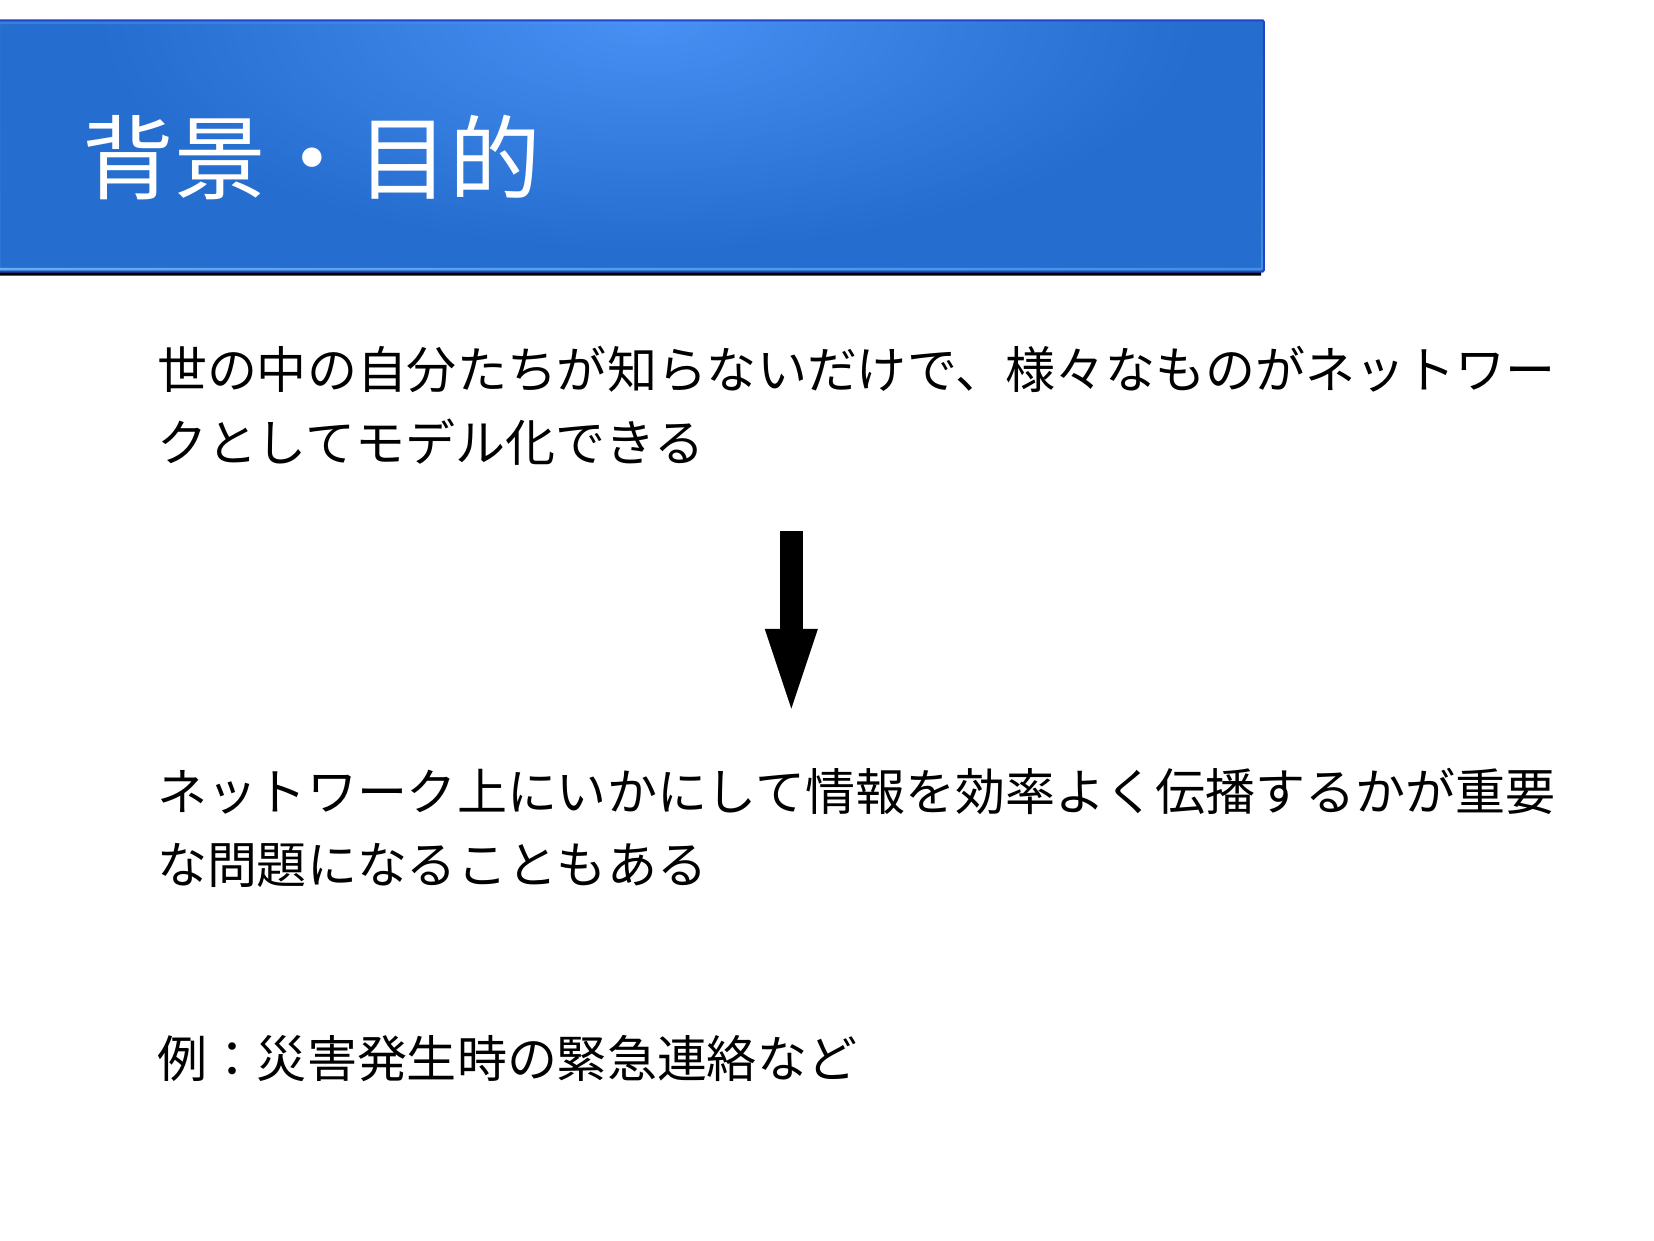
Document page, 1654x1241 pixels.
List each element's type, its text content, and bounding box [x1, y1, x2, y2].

list 世の中の自分たちが知らないだけで、様々なものがネットワークとしてモデル化できる ネットワーク上にいかにして情報を効率よく伝播するかが重要な問題になることもある 例：災害発生時の緊急連絡など [103, 330, 1560, 1099]
title 背景・目的 [82, 49, 1250, 257]
